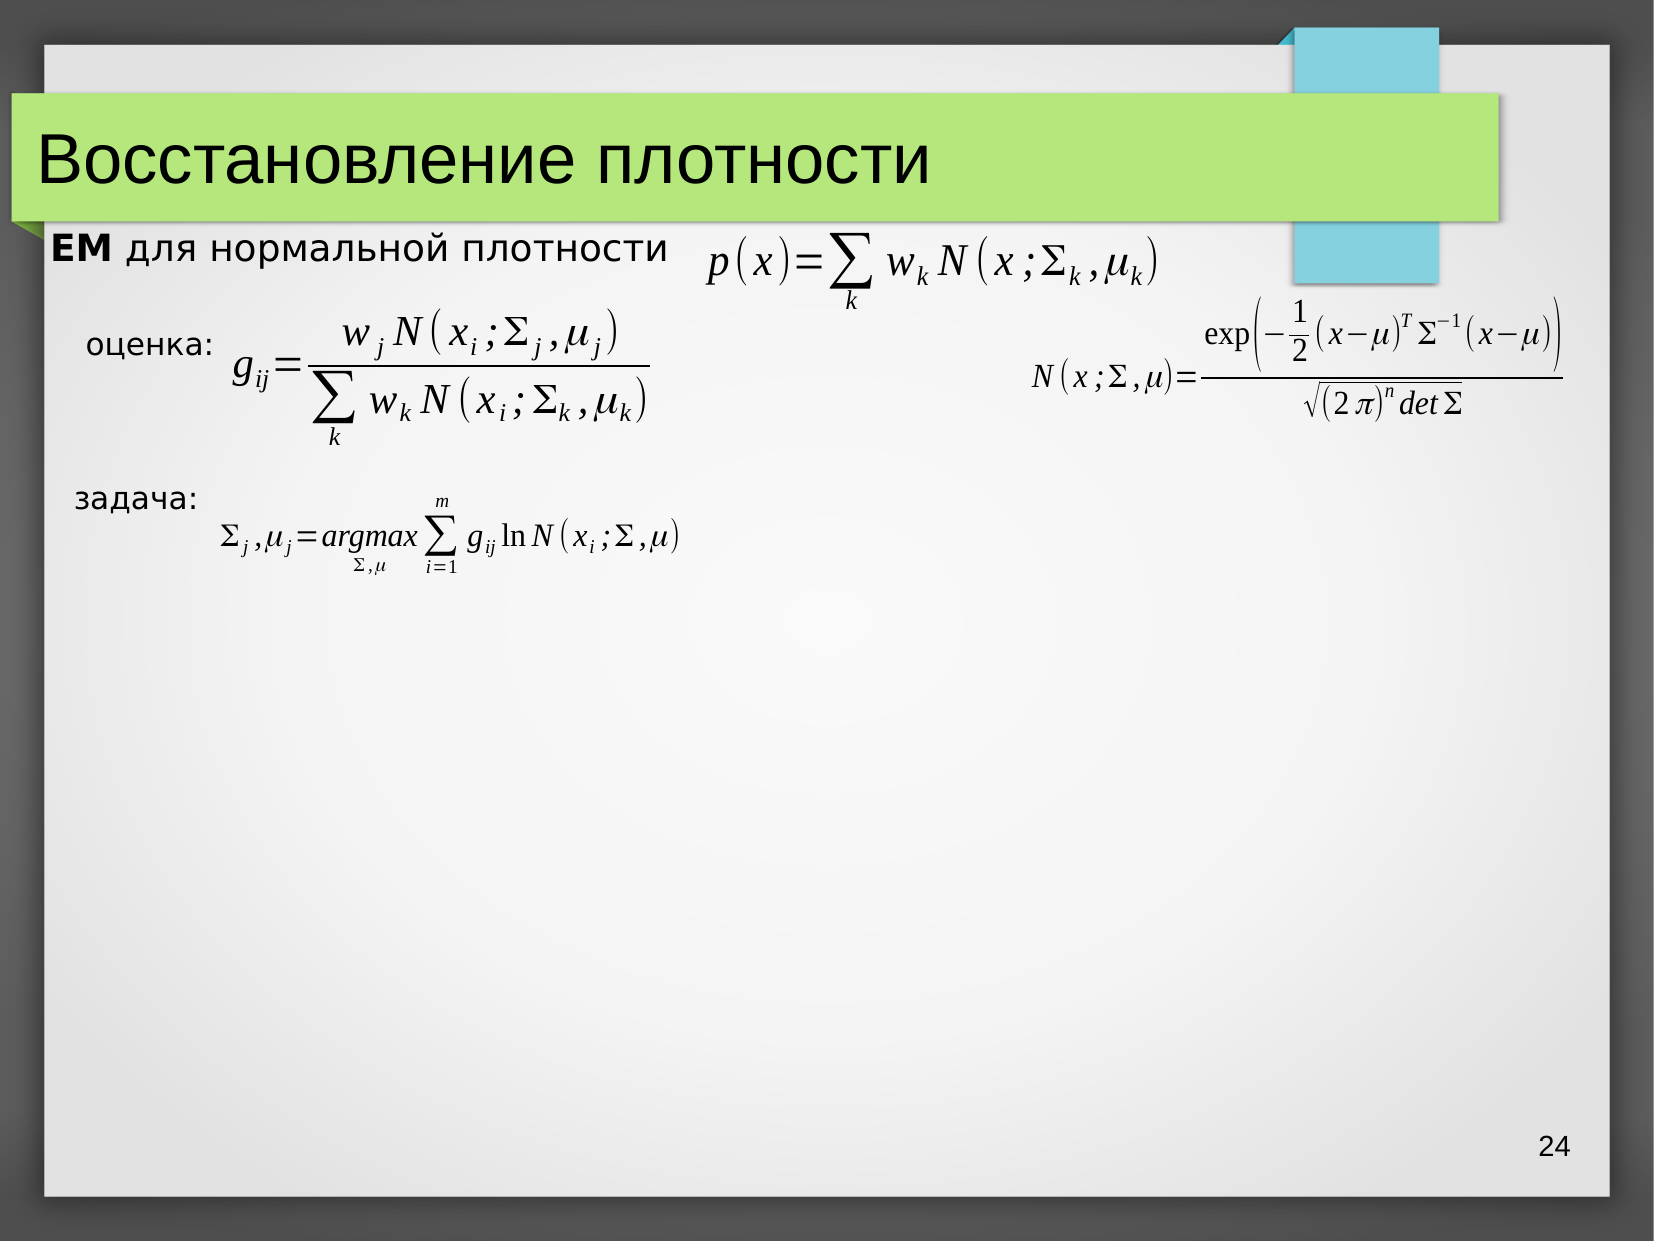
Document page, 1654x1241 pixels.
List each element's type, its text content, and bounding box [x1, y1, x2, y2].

chart [696, 229, 1571, 426]
text_box задача: [59, 473, 225, 532]
picture [0, 0, 1654, 1241]
text_box оценка: [70, 318, 224, 378]
chart [224, 307, 659, 454]
title Восстановление плотности [35, 118, 1489, 200]
text_box EM для нормальной плотности [35, 219, 721, 296]
chart [212, 494, 687, 579]
